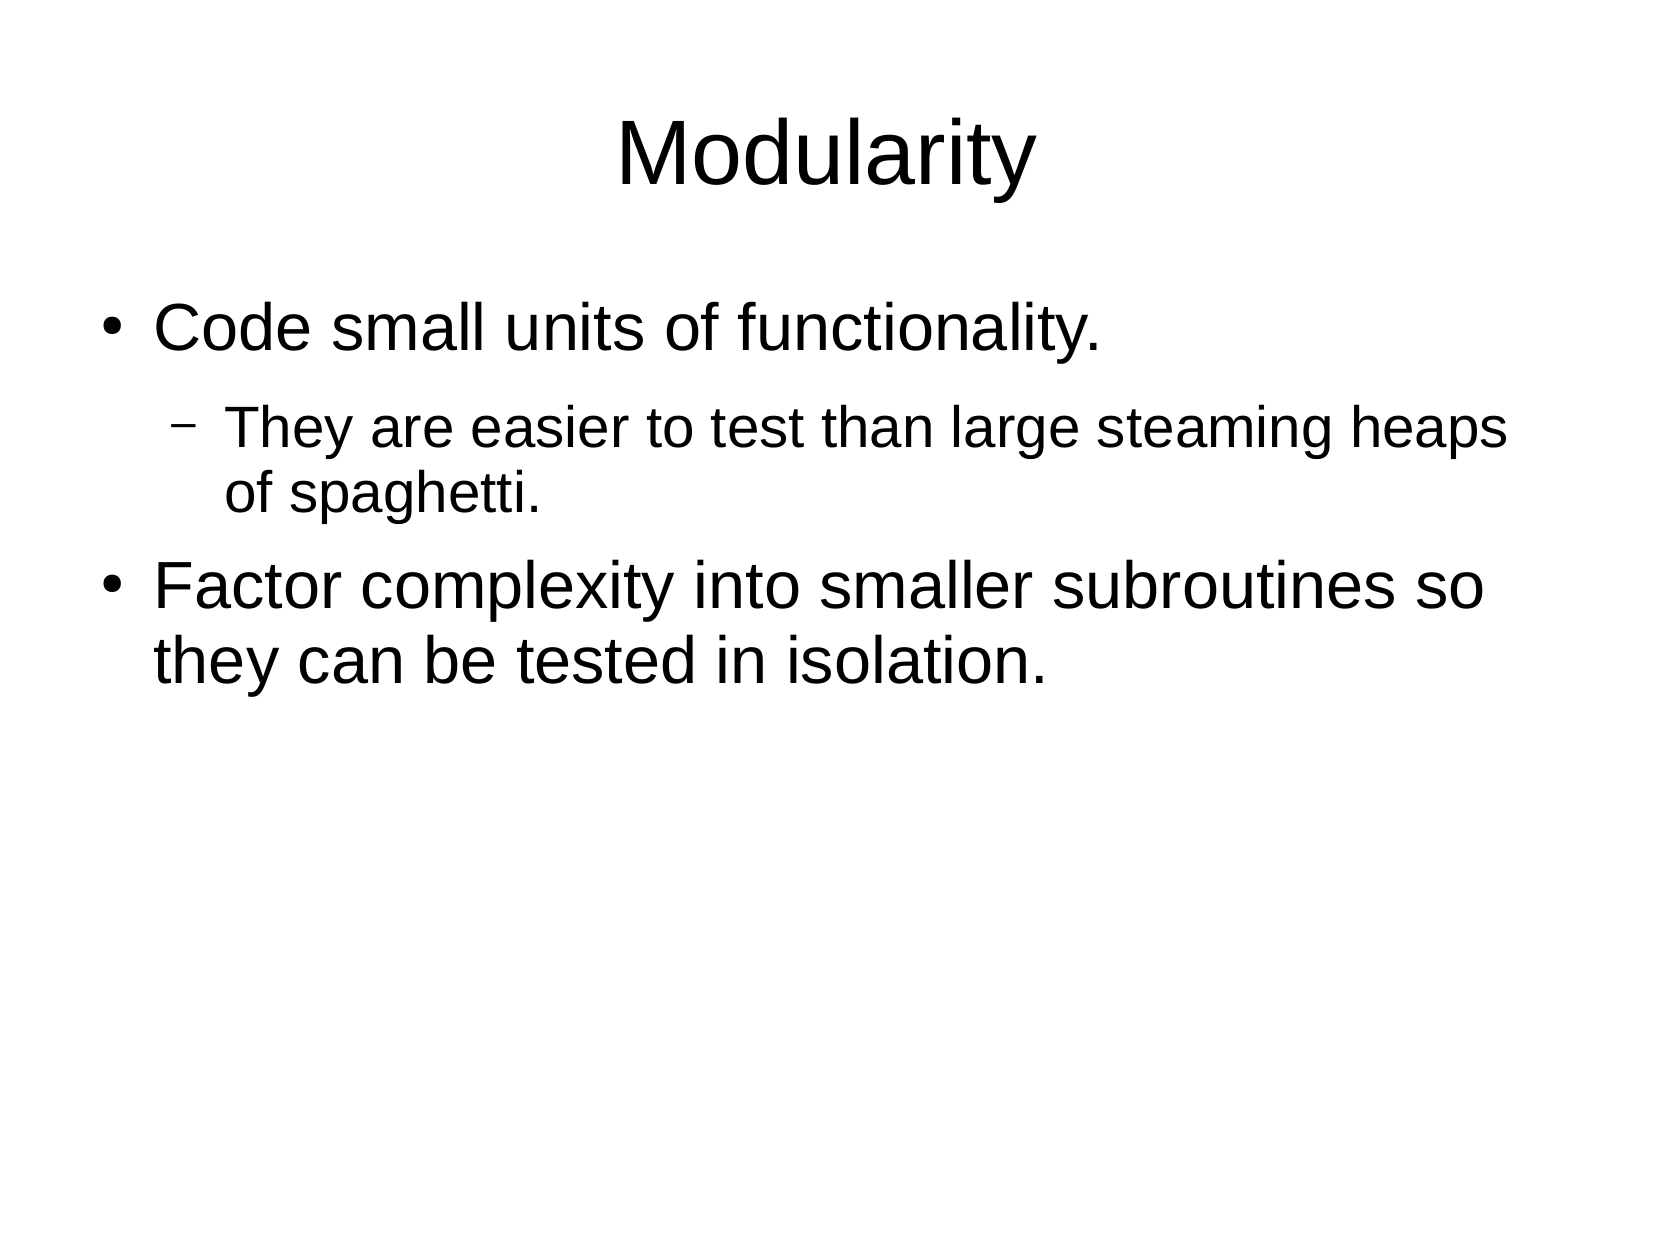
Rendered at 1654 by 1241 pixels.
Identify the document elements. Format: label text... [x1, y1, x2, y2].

list Code small units of functionality. They are easier to test than large steaming heaps of spaghetti. Factor complexity into smaller subroutines so they can be tested in isolation. [82, 290, 1571, 1010]
title Modularity [82, 49, 1571, 257]
